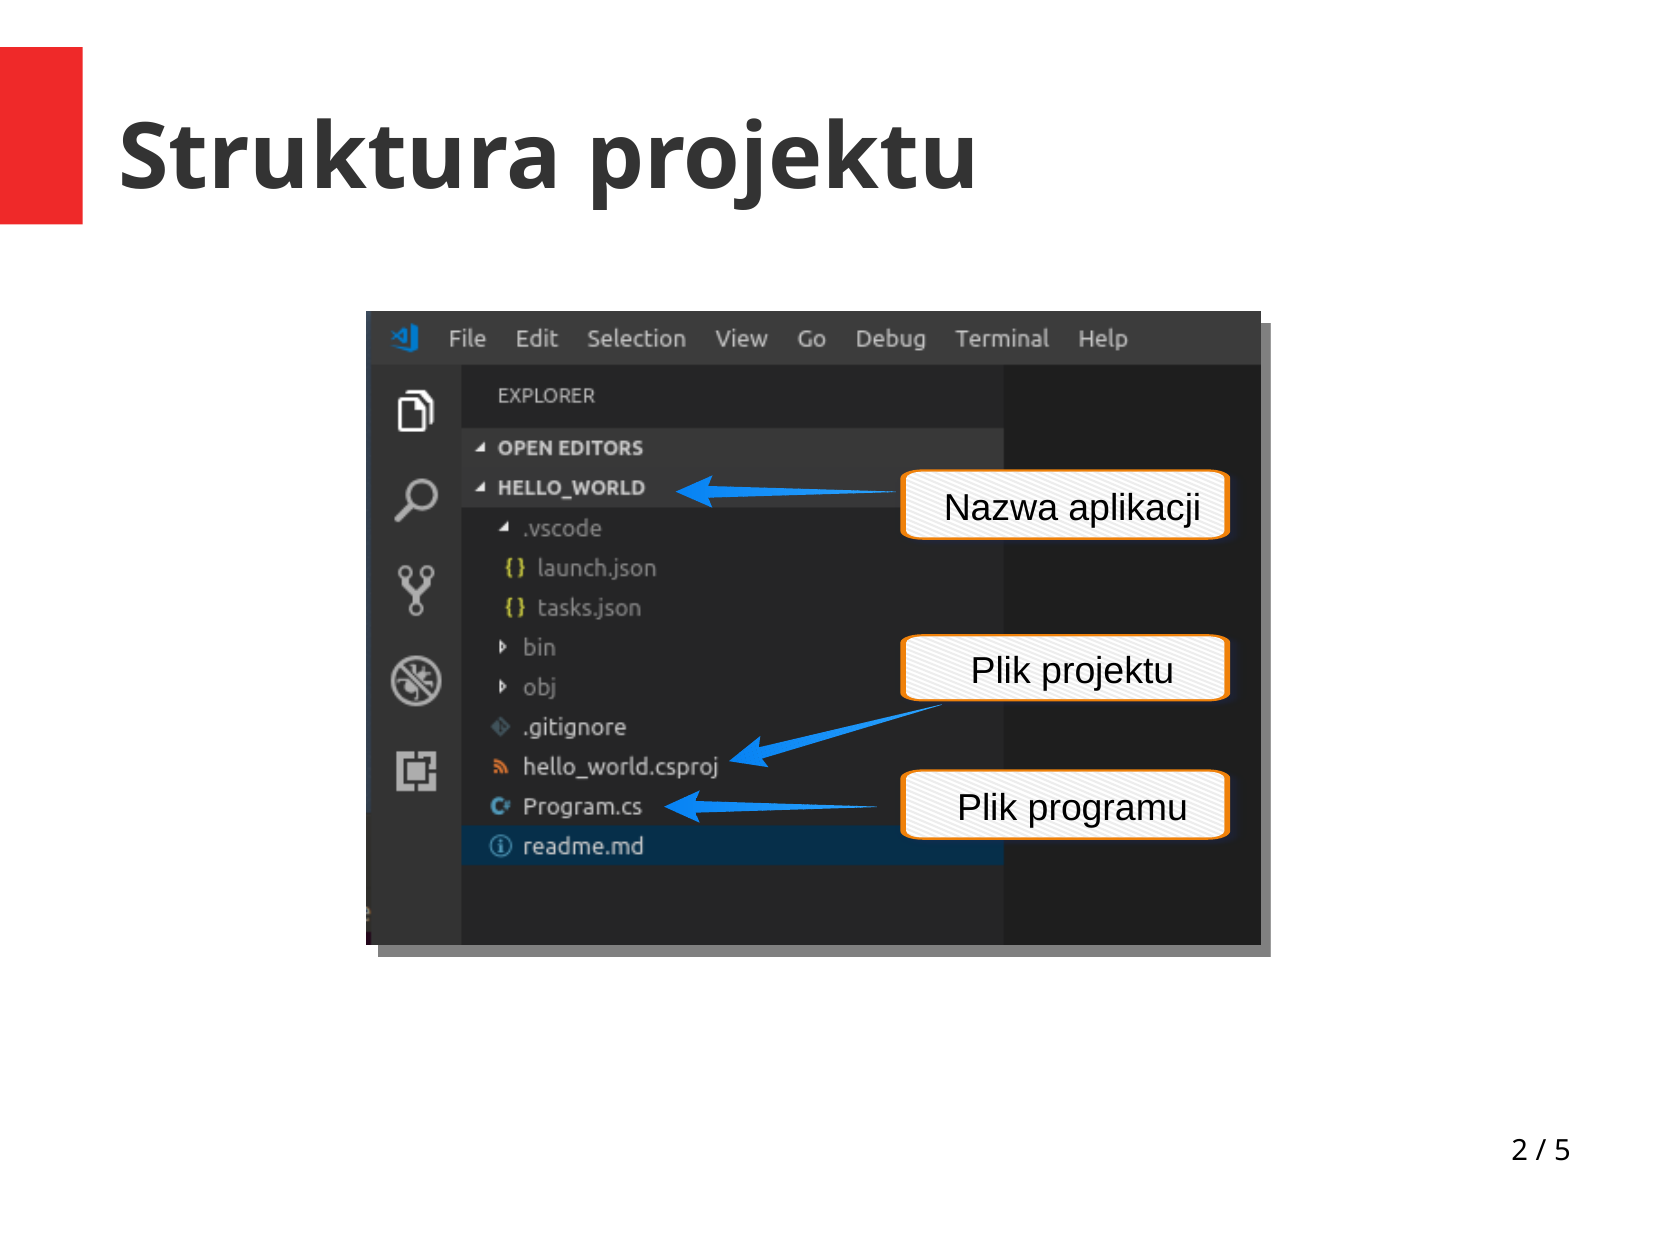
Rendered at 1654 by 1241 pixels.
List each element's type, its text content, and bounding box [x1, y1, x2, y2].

title Struktura projektu [118, 49, 1571, 257]
picture [366, 311, 1261, 946]
